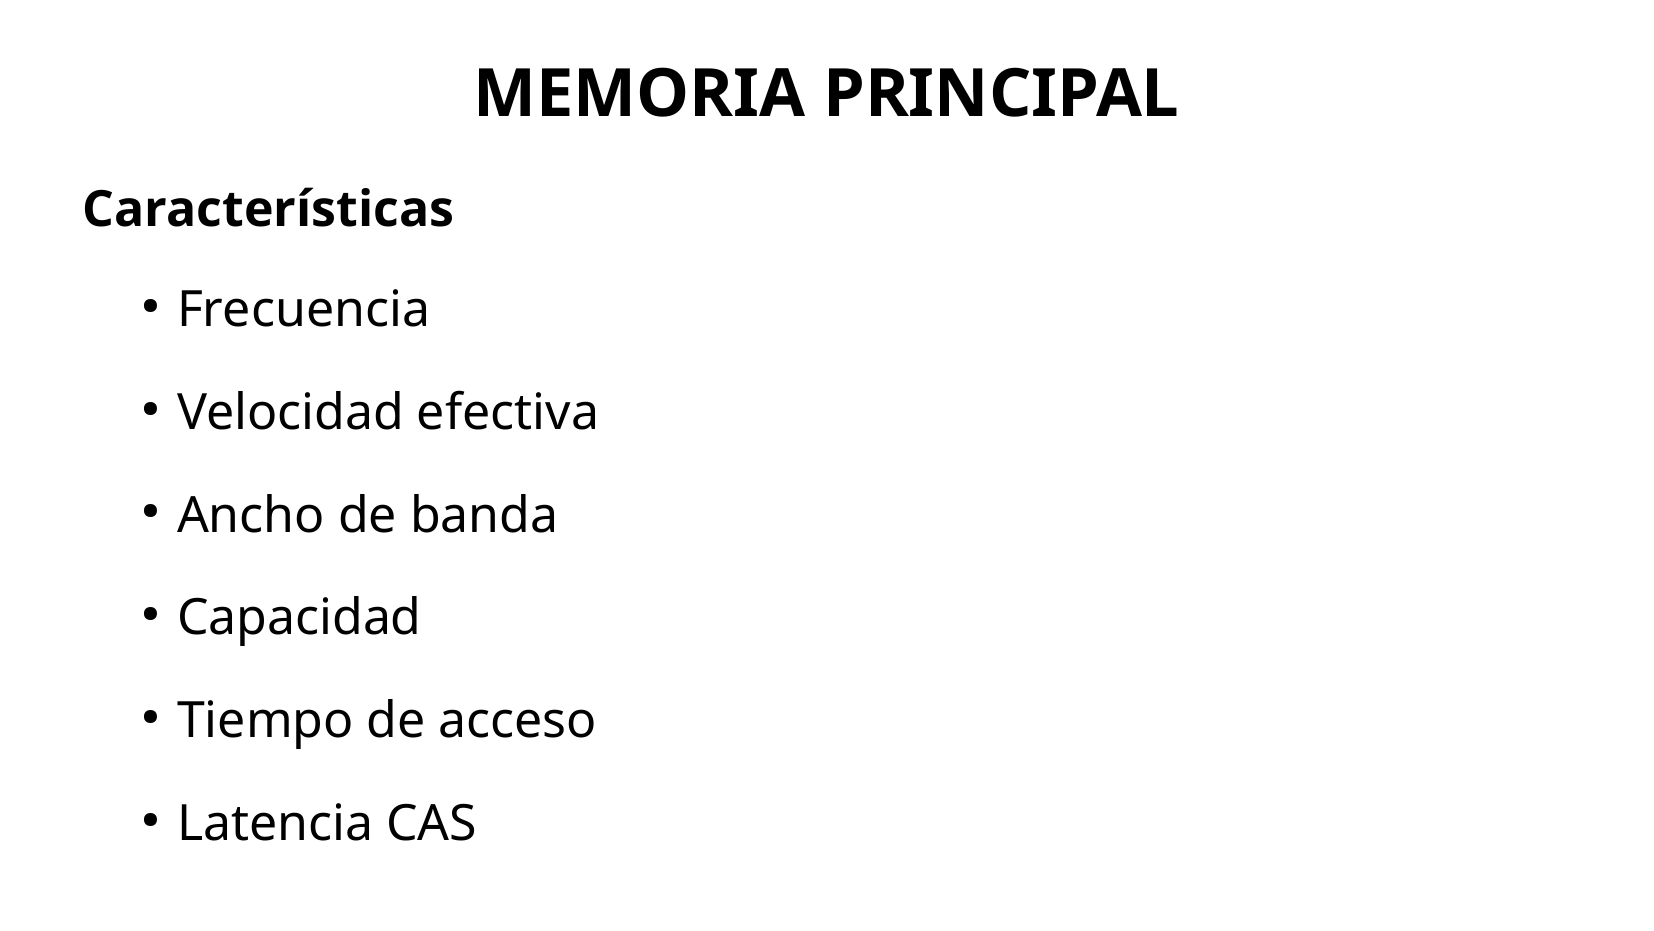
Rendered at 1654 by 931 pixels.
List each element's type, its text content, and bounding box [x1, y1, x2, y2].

title MEMORIA PRINCIPAL [82, 37, 1571, 148]
subtitle Características Frecuencia Velocidad efectiva Ancho de banda Capacidad Tiempo de acceso Latencia CAS [82, 177, 1571, 857]
